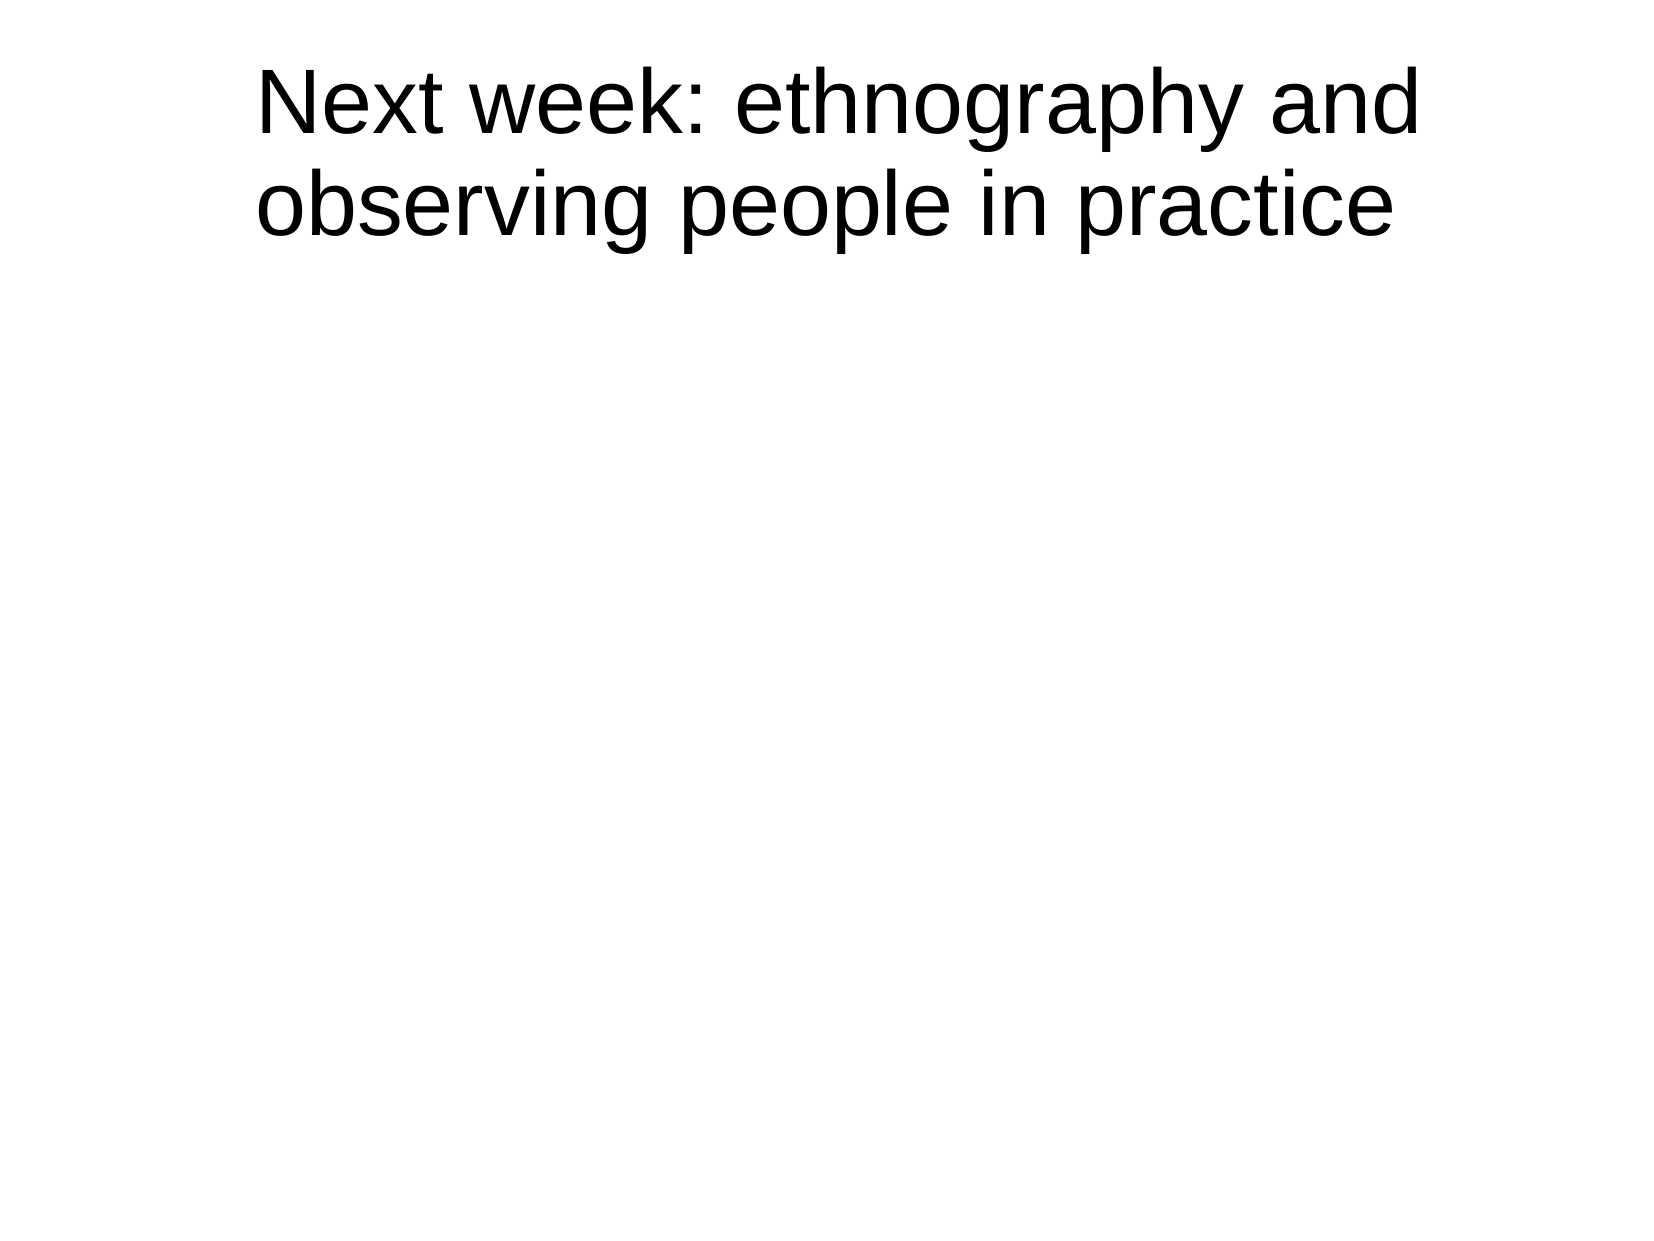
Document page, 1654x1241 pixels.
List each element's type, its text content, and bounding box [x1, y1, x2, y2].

title Next week: ethnography and observing people in practice [82, 49, 1571, 257]
